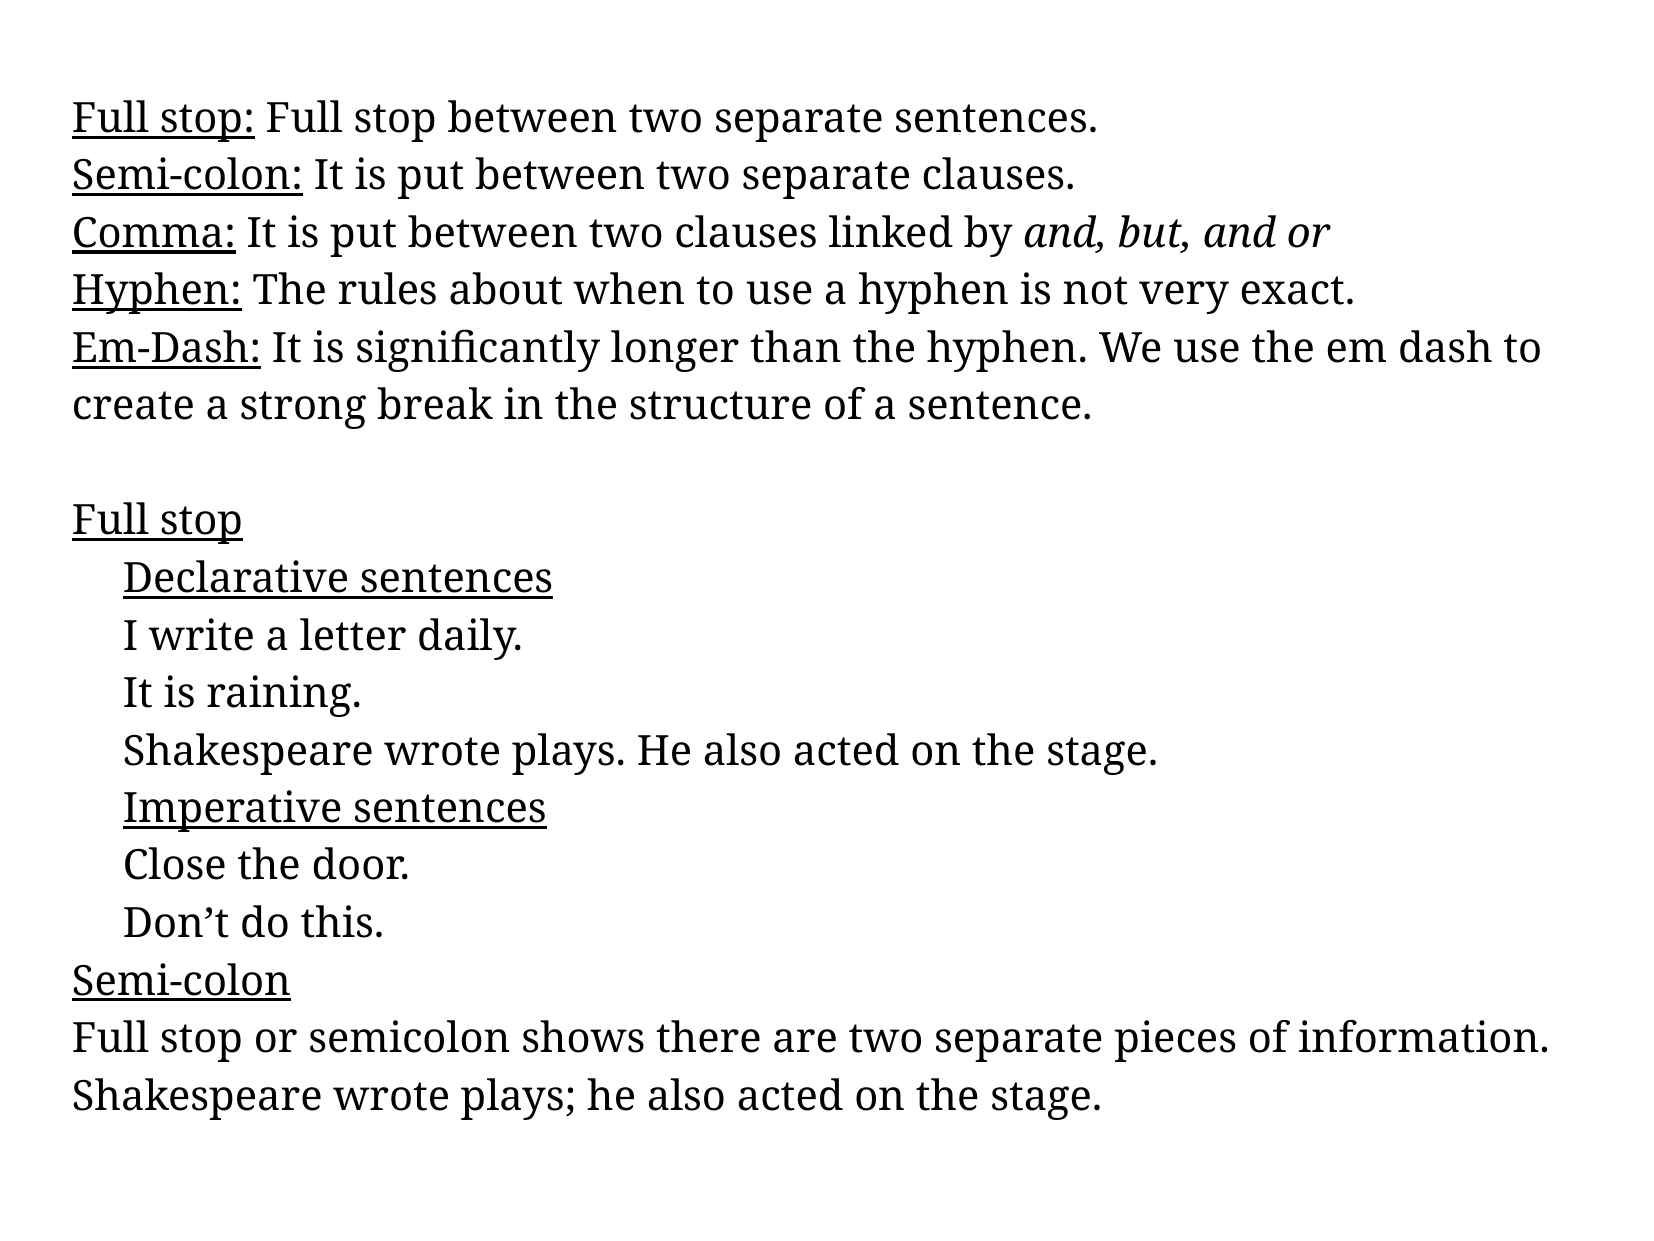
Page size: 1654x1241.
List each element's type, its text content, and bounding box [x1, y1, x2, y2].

text_box Full stop: Full stop between two separate sentences. Semi-colon: It is put between two separate clauses. Comma: It is put between two clauses linked by and, but, and or Hyphen: The rules about when to use a hyphen is not very exact. Em-Dash: It is significantly longer than the hyphen. We use the em dash to create a strong break in the structure of a sentence. Full stop Declarative sentences I write a letter daily. It is raining. Shakespeare wrote plays. He also acted on the stage. Imperative sentences Close the door. Don’t do this. Semi-colon Full stop or semicolon shows there are two separate pieces of information. Shakespeare wrote plays; he also acted on the stage. [71, 31, 1560, 1140]
